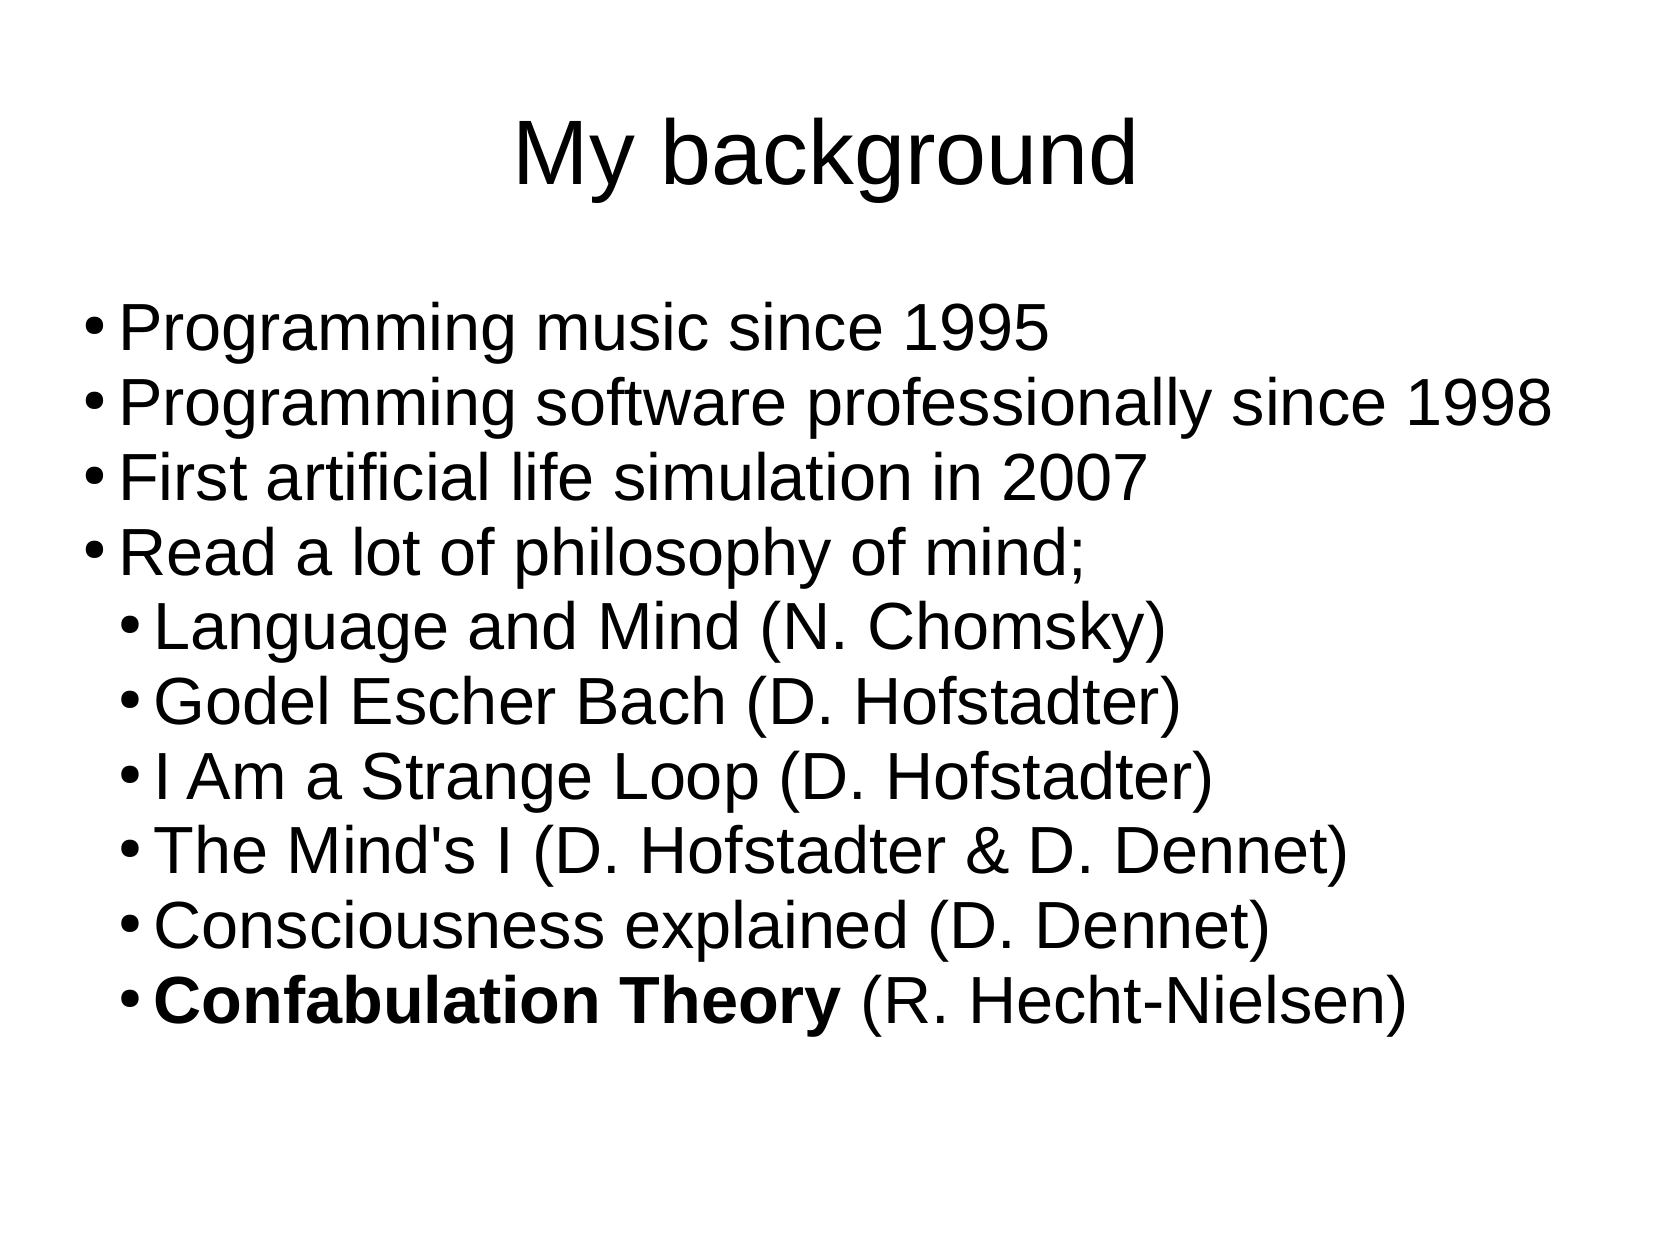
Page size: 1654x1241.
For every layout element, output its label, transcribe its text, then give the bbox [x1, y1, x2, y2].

title My background [82, 49, 1571, 257]
subtitle Programming music since 1995 Programming software professionally since 1998 First artificial life simulation in 2007 Read a lot of philosophy of mind; Language and Mind (N. Chomsky) Godel Escher Bach (D. Hofstadter) I Am a Strange Loop (D. Hofstadter) The Mind's I (D. Hofstadter & D. Dennet) Consciousness explained (D. Dennet) Confabulation Theory (R. Hecht-Nielsen) [82, 290, 1571, 1109]
